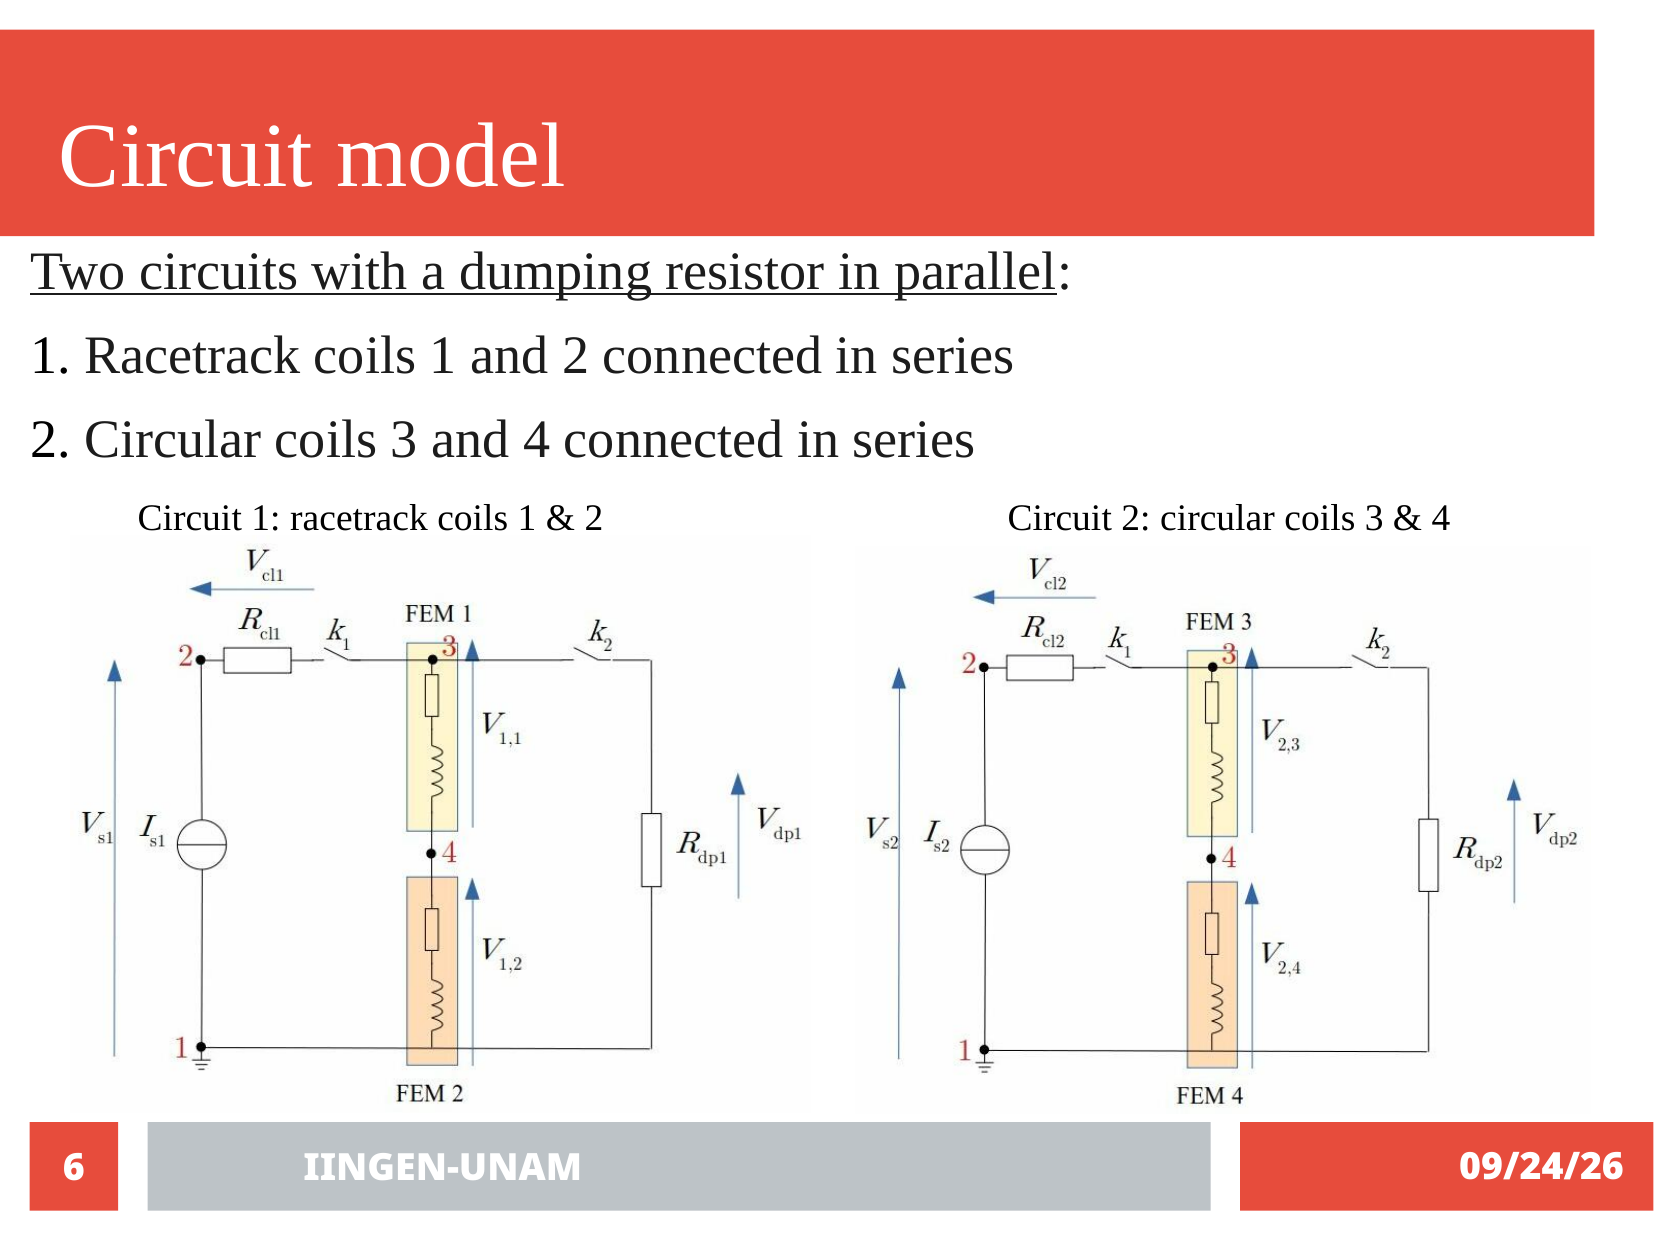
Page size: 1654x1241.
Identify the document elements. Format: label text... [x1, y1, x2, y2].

picture [70, 535, 811, 1113]
title Circuit model [59, 59, 1595, 207]
picture [855, 546, 1591, 1114]
text_box Circuit 1: racetrack coils 1 & 2 [122, 489, 661, 535]
text_box Circuit 2: circular coils 3 & 4 [992, 489, 1471, 546]
list Two circuits with a dumping resistor in parallel: Racetrack coils 1 and 2 connected in series Circular coils 3 and 4 connected in series [30, 241, 1216, 475]
